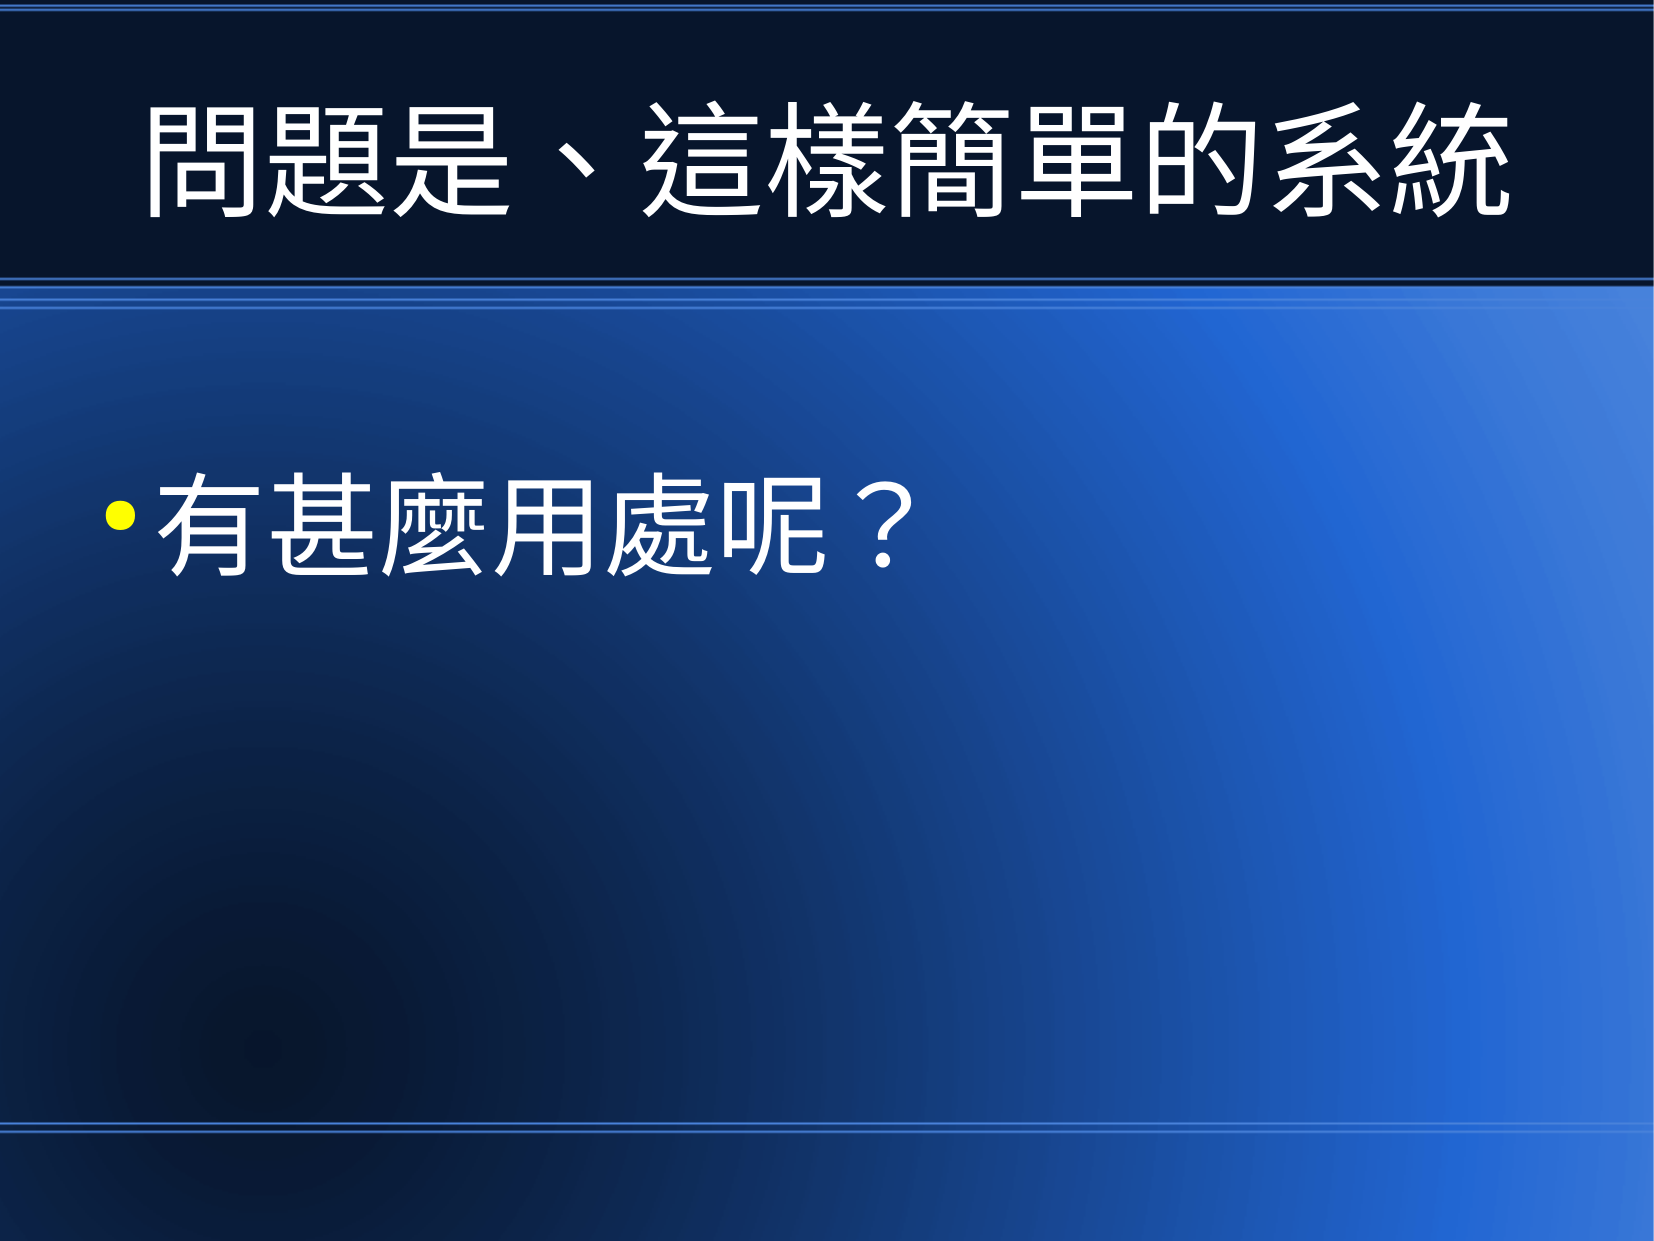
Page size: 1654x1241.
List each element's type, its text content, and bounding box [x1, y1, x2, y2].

list 有甚麼用處呢？ [82, 355, 1571, 1241]
title 問題是、這樣簡單的系統 [82, 49, 1571, 257]
picture [0, 0, 1654, 1241]
